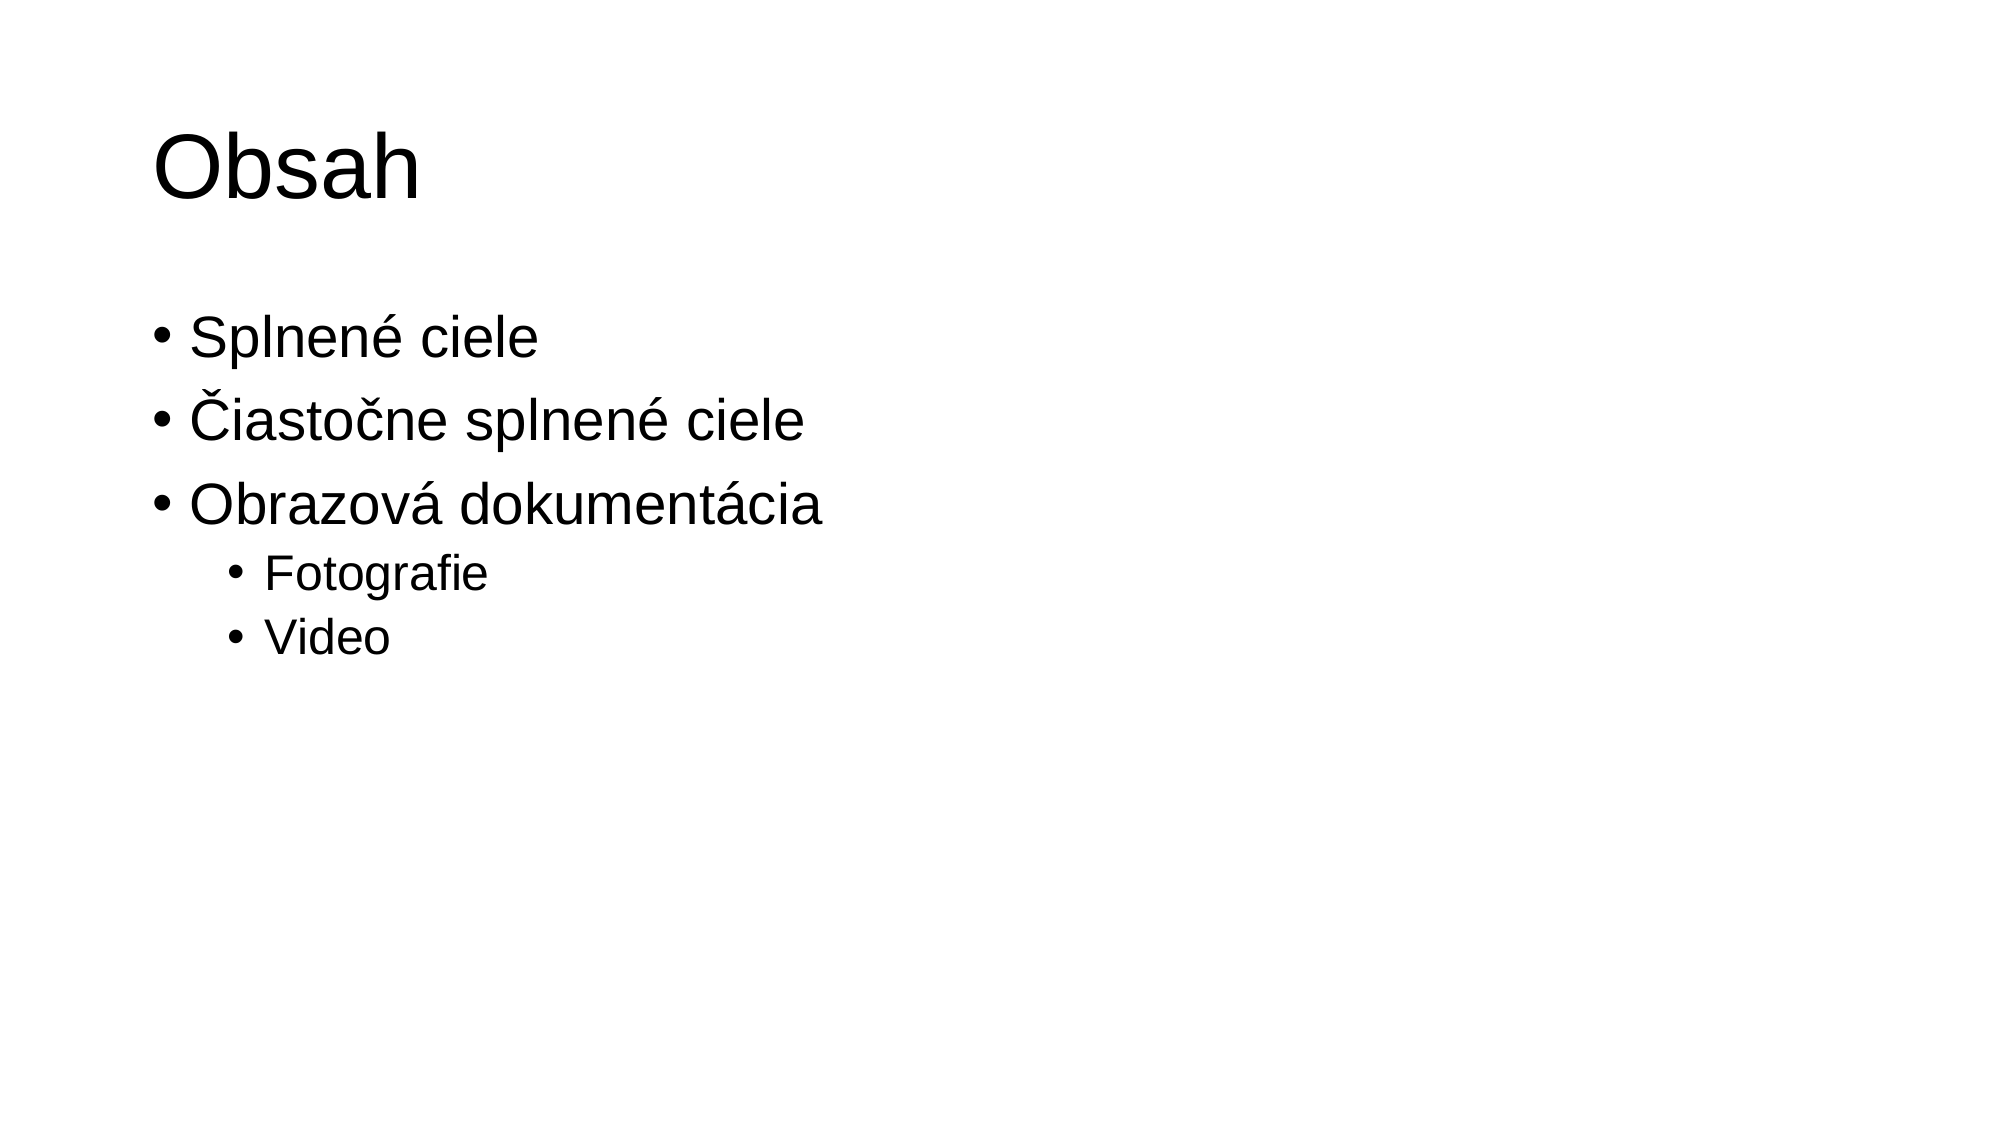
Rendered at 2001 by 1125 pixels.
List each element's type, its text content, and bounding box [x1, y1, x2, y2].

list Splnené ciele Čiastočne splnené ciele Obrazová dokumentácia Fotografie Video [137, 299, 1863, 1014]
title Obsah [137, 59, 1863, 278]
